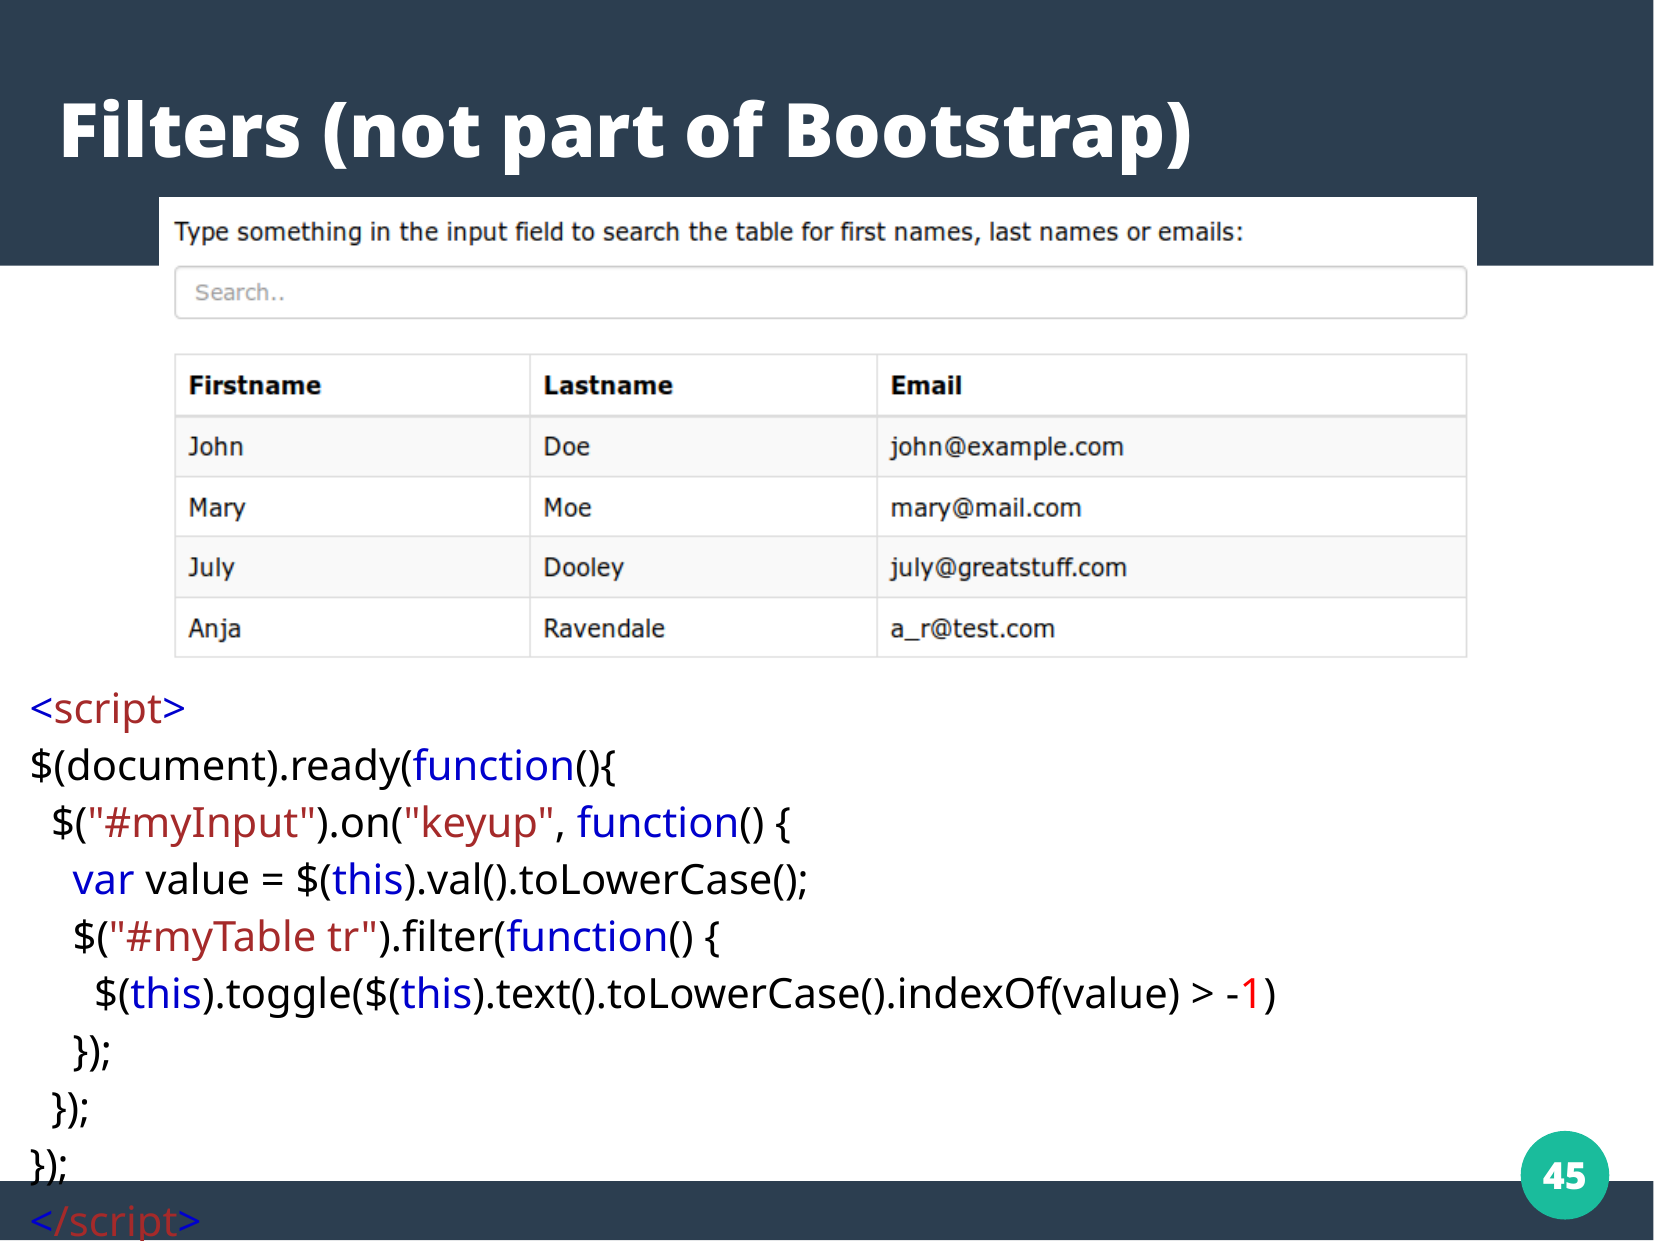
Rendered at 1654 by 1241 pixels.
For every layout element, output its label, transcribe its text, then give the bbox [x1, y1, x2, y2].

list <script> $(document).ready(function(){ $("#myInput").on("keyup", function() { var value = $(this).val().toLowerCase(); $("#myTable tr").filter(function() { $(this).toggle($(this).text().toLowerCase().indexOf(value) > -1) }); }); }); </script> [29, 679, 1565, 1241]
picture [159, 197, 1477, 680]
title Filters (not part of Bootstrap) [59, 49, 1595, 207]
